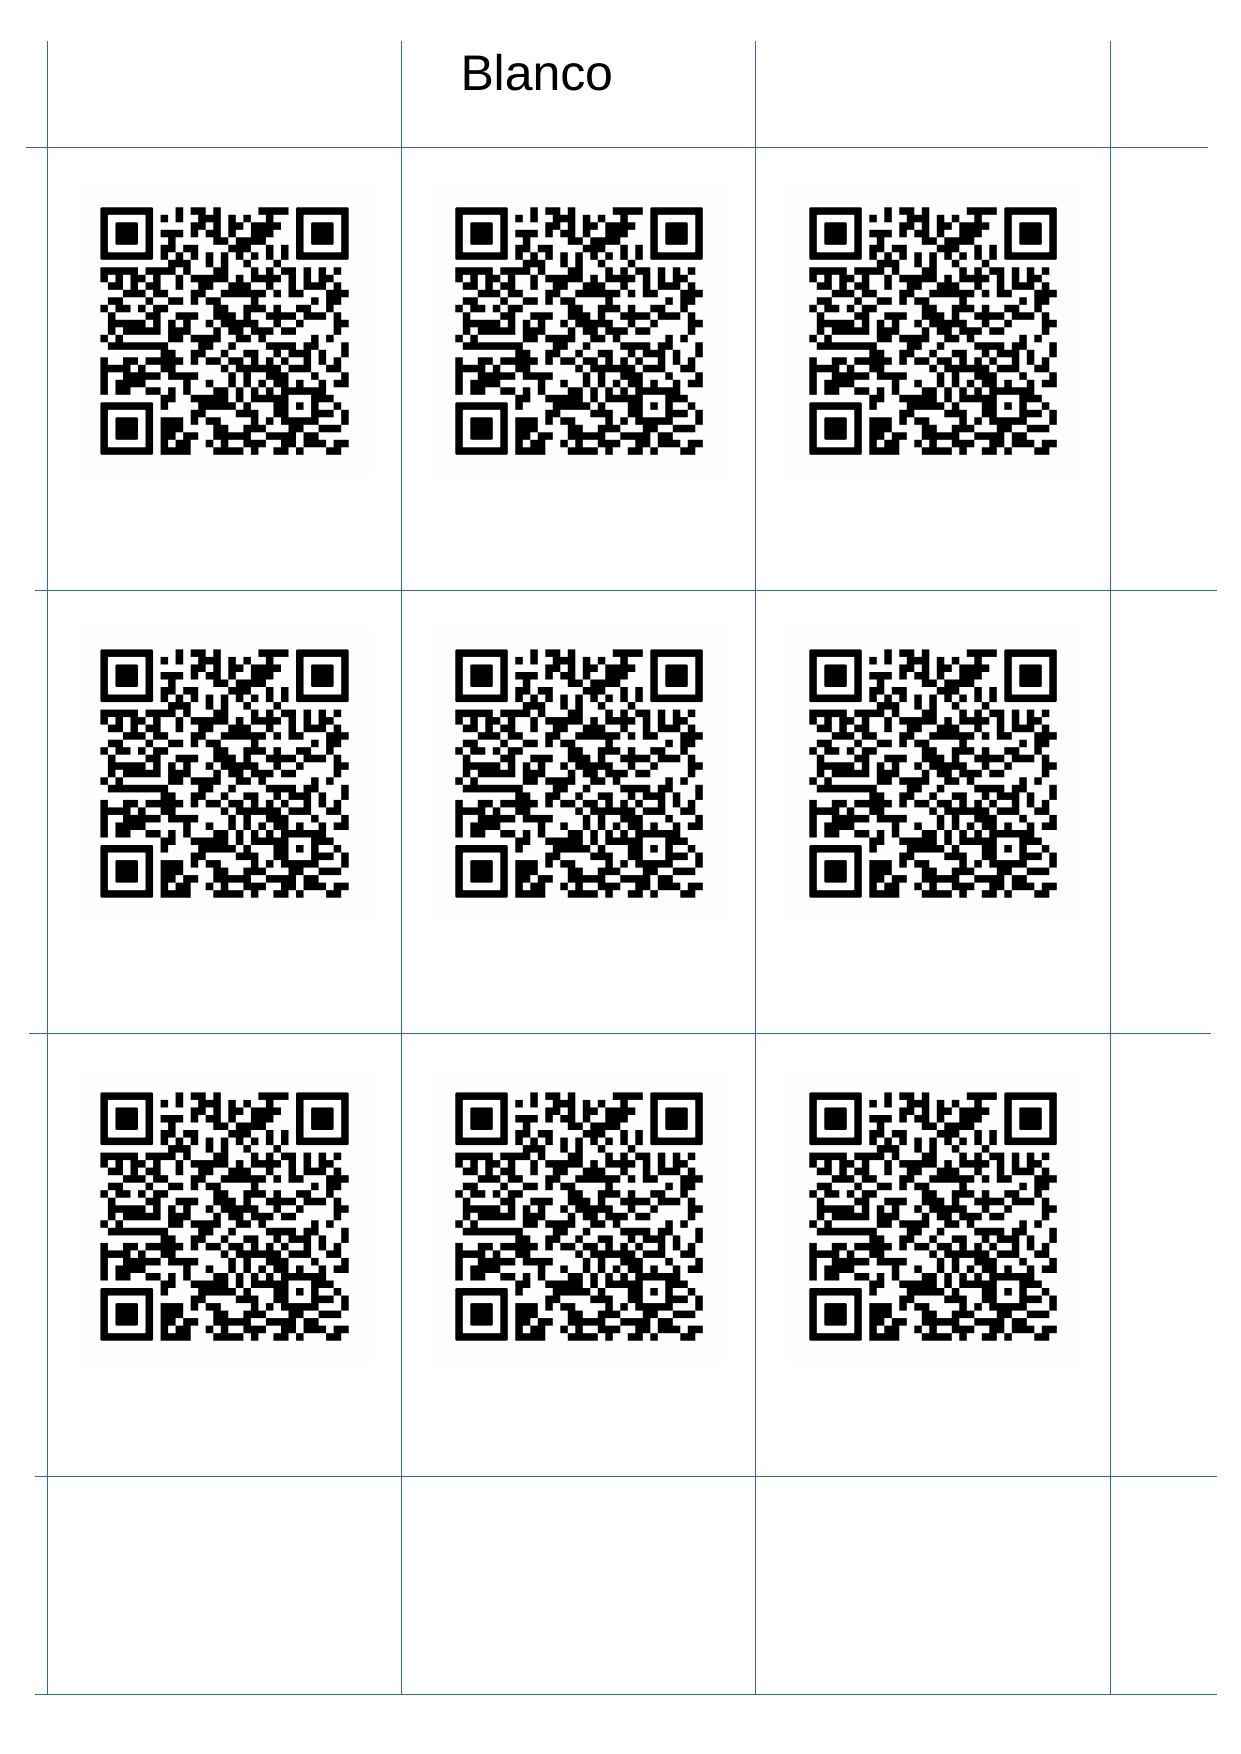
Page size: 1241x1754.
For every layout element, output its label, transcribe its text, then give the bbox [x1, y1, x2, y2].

picture [431, 625, 727, 922]
text_box Blanco [445, 37, 656, 109]
picture [76, 183, 373, 479]
picture [76, 1068, 373, 1365]
picture [785, 625, 1081, 922]
picture [431, 183, 727, 479]
picture [785, 1068, 1081, 1365]
picture [76, 625, 373, 922]
picture [785, 183, 1081, 479]
picture [431, 1068, 727, 1365]
